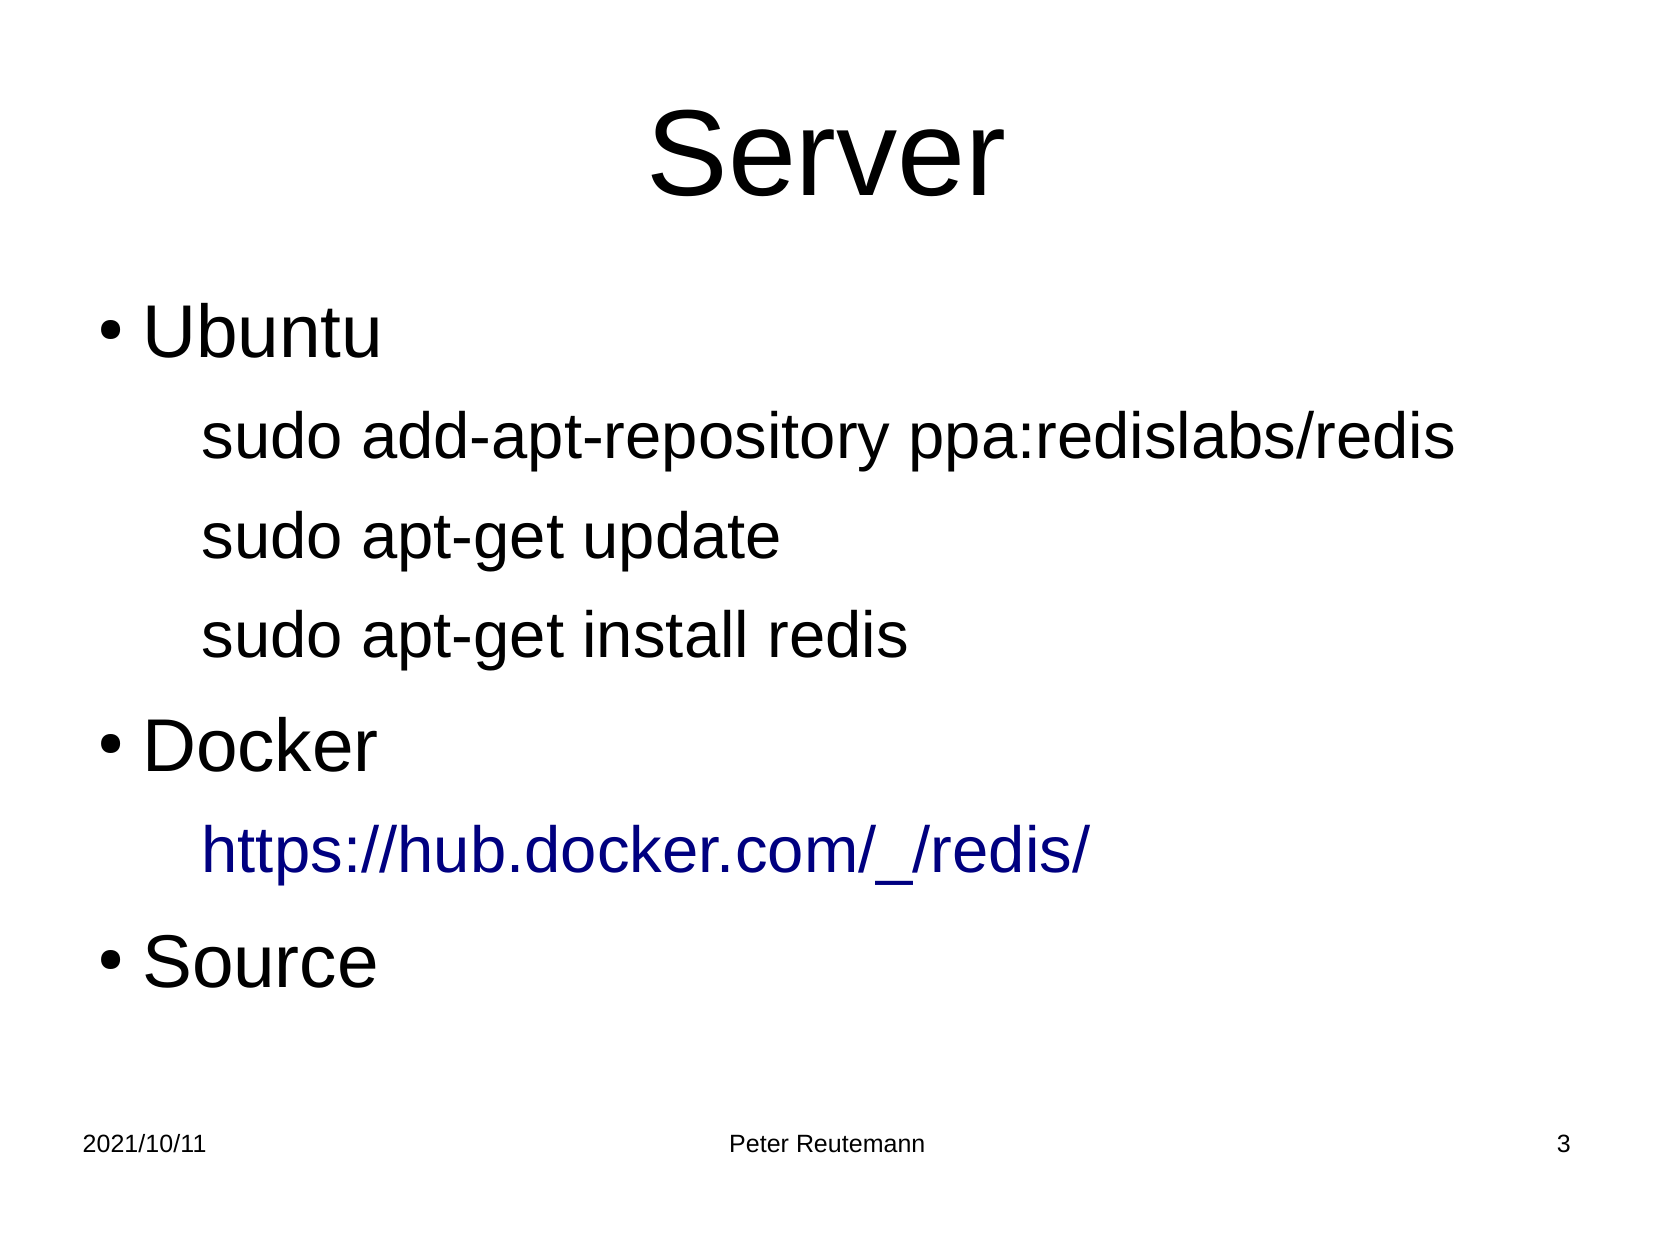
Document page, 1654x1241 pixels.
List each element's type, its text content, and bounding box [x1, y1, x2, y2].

title Server [82, 49, 1571, 257]
list Ubuntu sudo add-apt-repository ppa:redislabs/redis sudo apt-get update sudo apt-get install redis Docker https://hub.docker.com/_/redis/ Source [82, 290, 1571, 1010]
